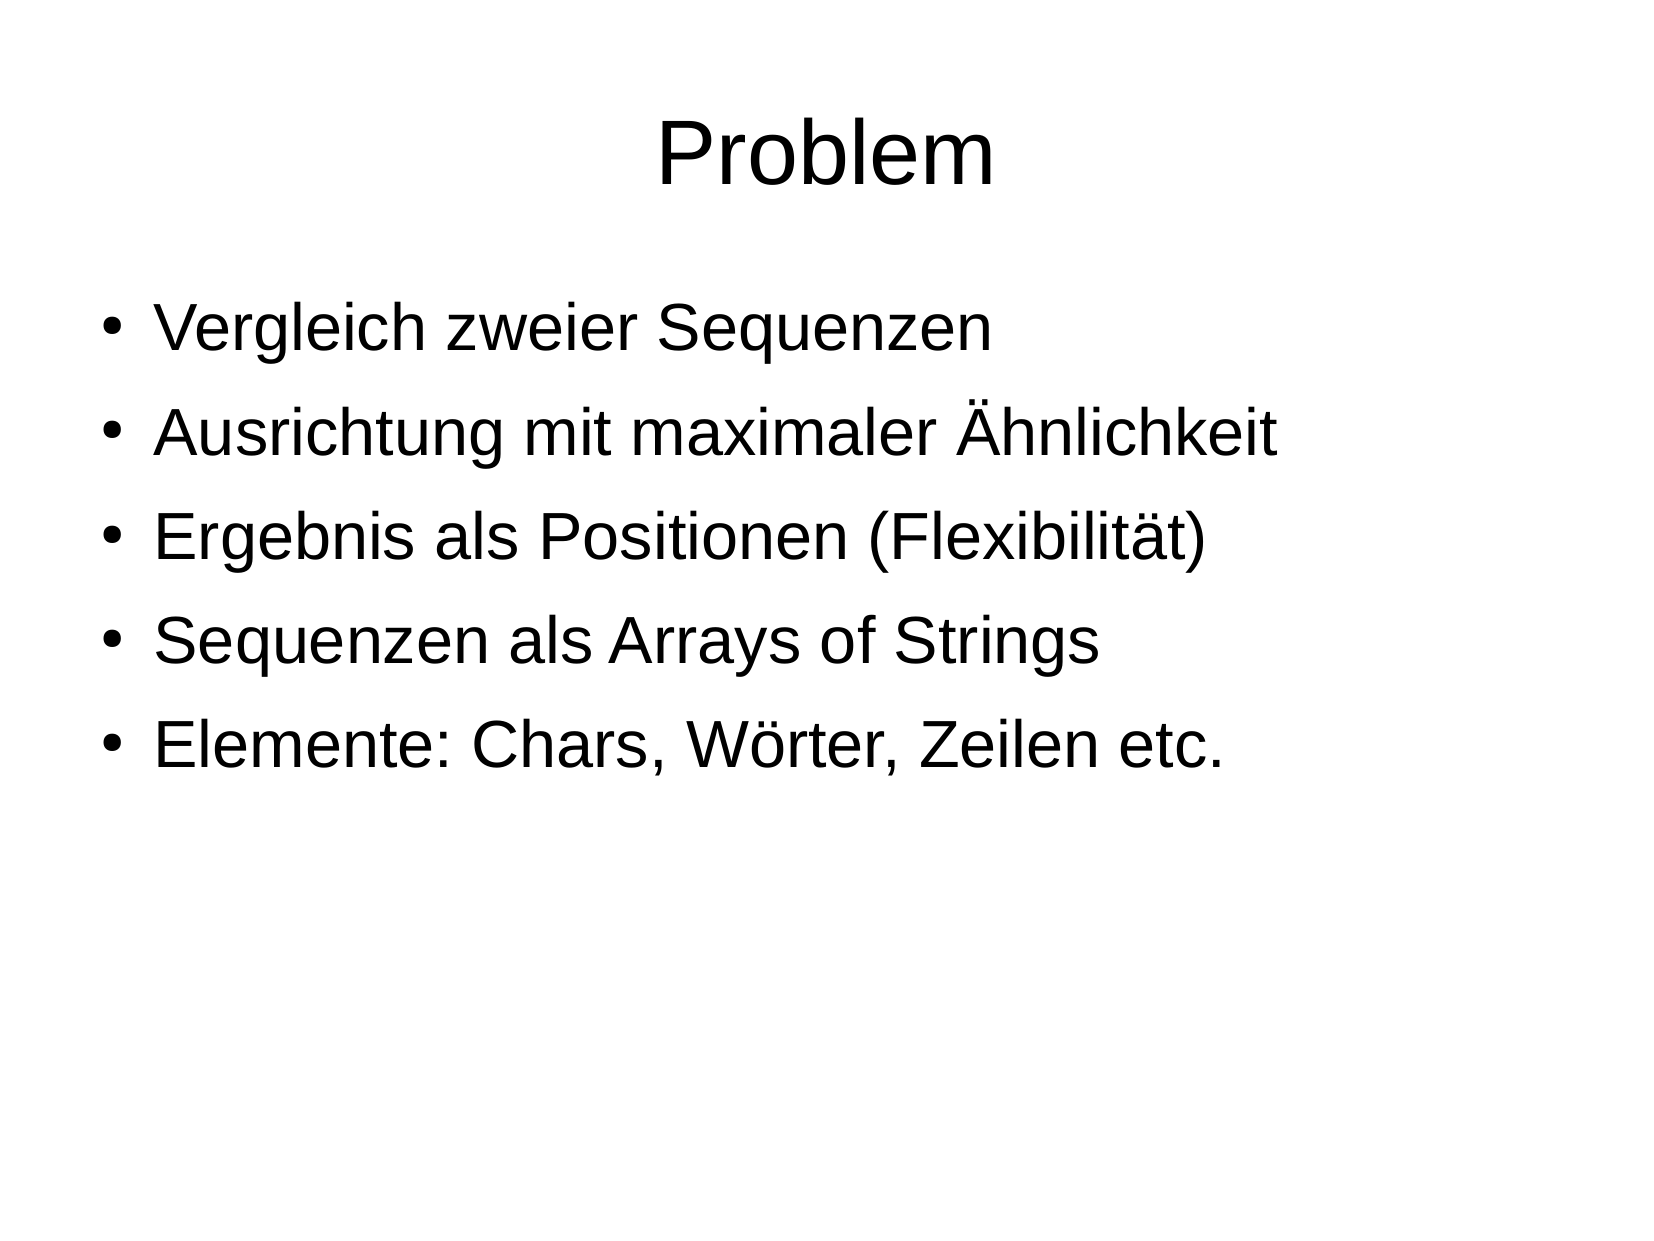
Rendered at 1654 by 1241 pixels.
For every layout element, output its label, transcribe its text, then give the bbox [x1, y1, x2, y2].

title Problem [82, 49, 1571, 257]
list Vergleich zweier Sequenzen Ausrichtung mit maximaler Ähnlichkeit Ergebnis als Positionen (Flexibilität) Sequenzen als Arrays of Strings Elemente: Chars, Wörter, Zeilen etc. [82, 290, 1571, 1010]
